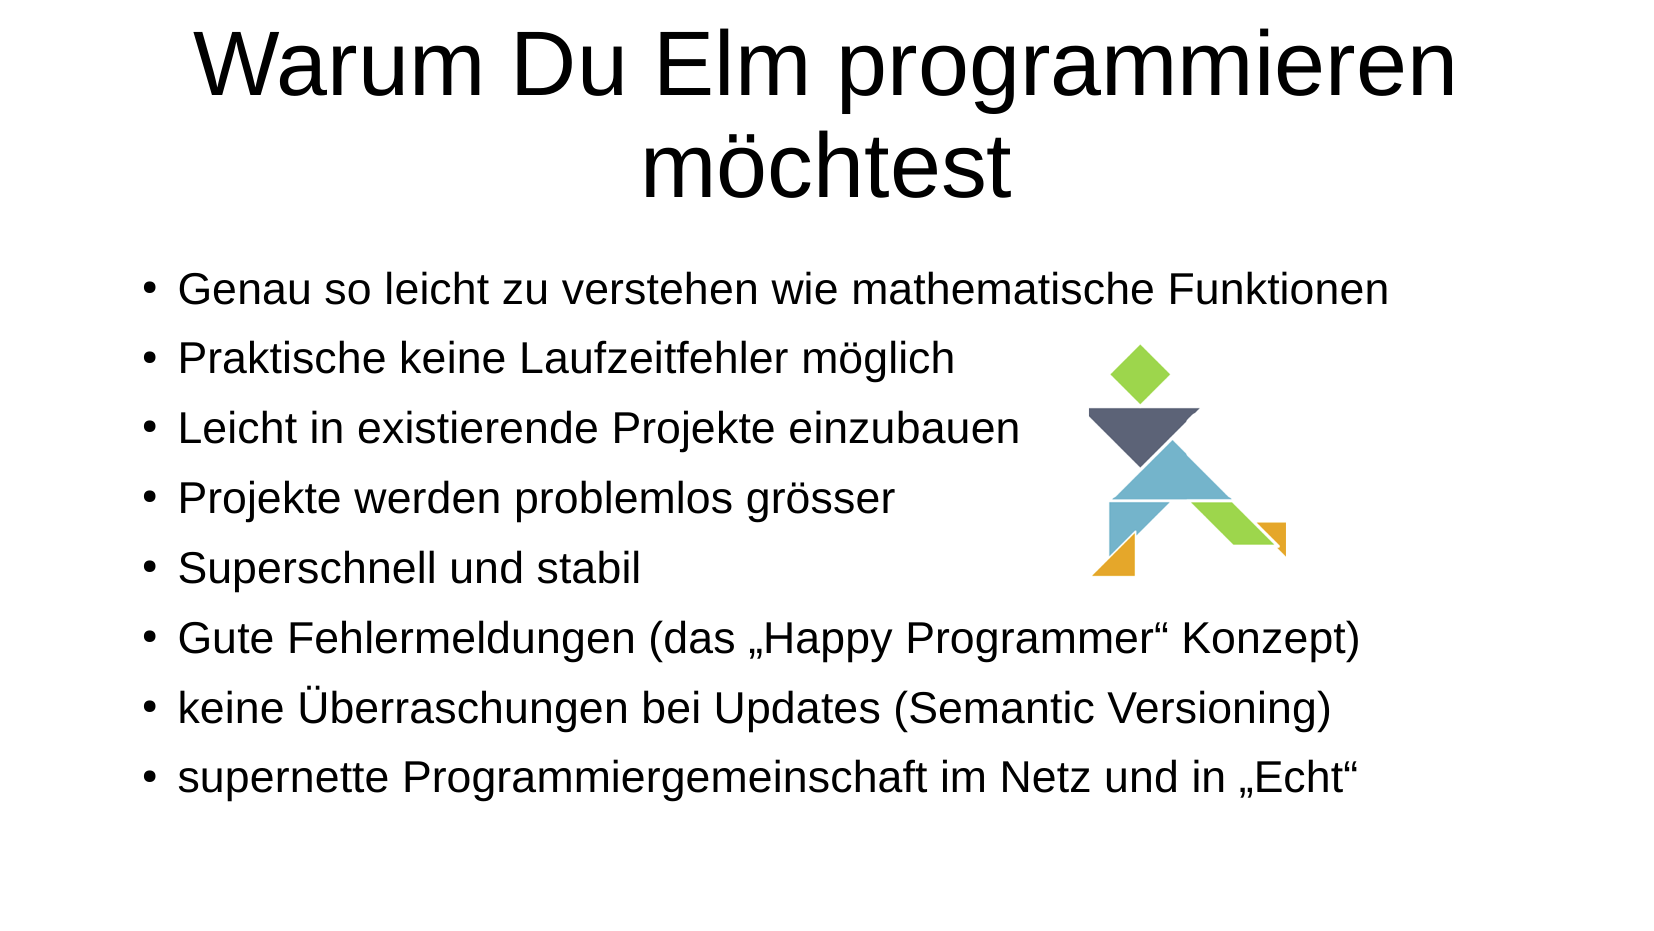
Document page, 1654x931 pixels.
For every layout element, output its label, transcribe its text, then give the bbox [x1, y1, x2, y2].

picture [1086, 330, 1288, 582]
title Warum Du Elm programmieren möchtest [82, 12, 1571, 218]
list Genau so leicht zu verstehen wie mathematische Funktionen Praktische keine Laufzeitfehler möglich Leicht in existierende Projekte einzubauen Projekte werden problemlos grösser Superschnell und stabil Gute Fehlermeldungen (das „Happy Programmer“ Konzept) keine Überraschungen bei Updates (Semantic Versioning) supernette Programmiergemeinschaft im Netz und in „Echt“ [129, 263, 1465, 804]
